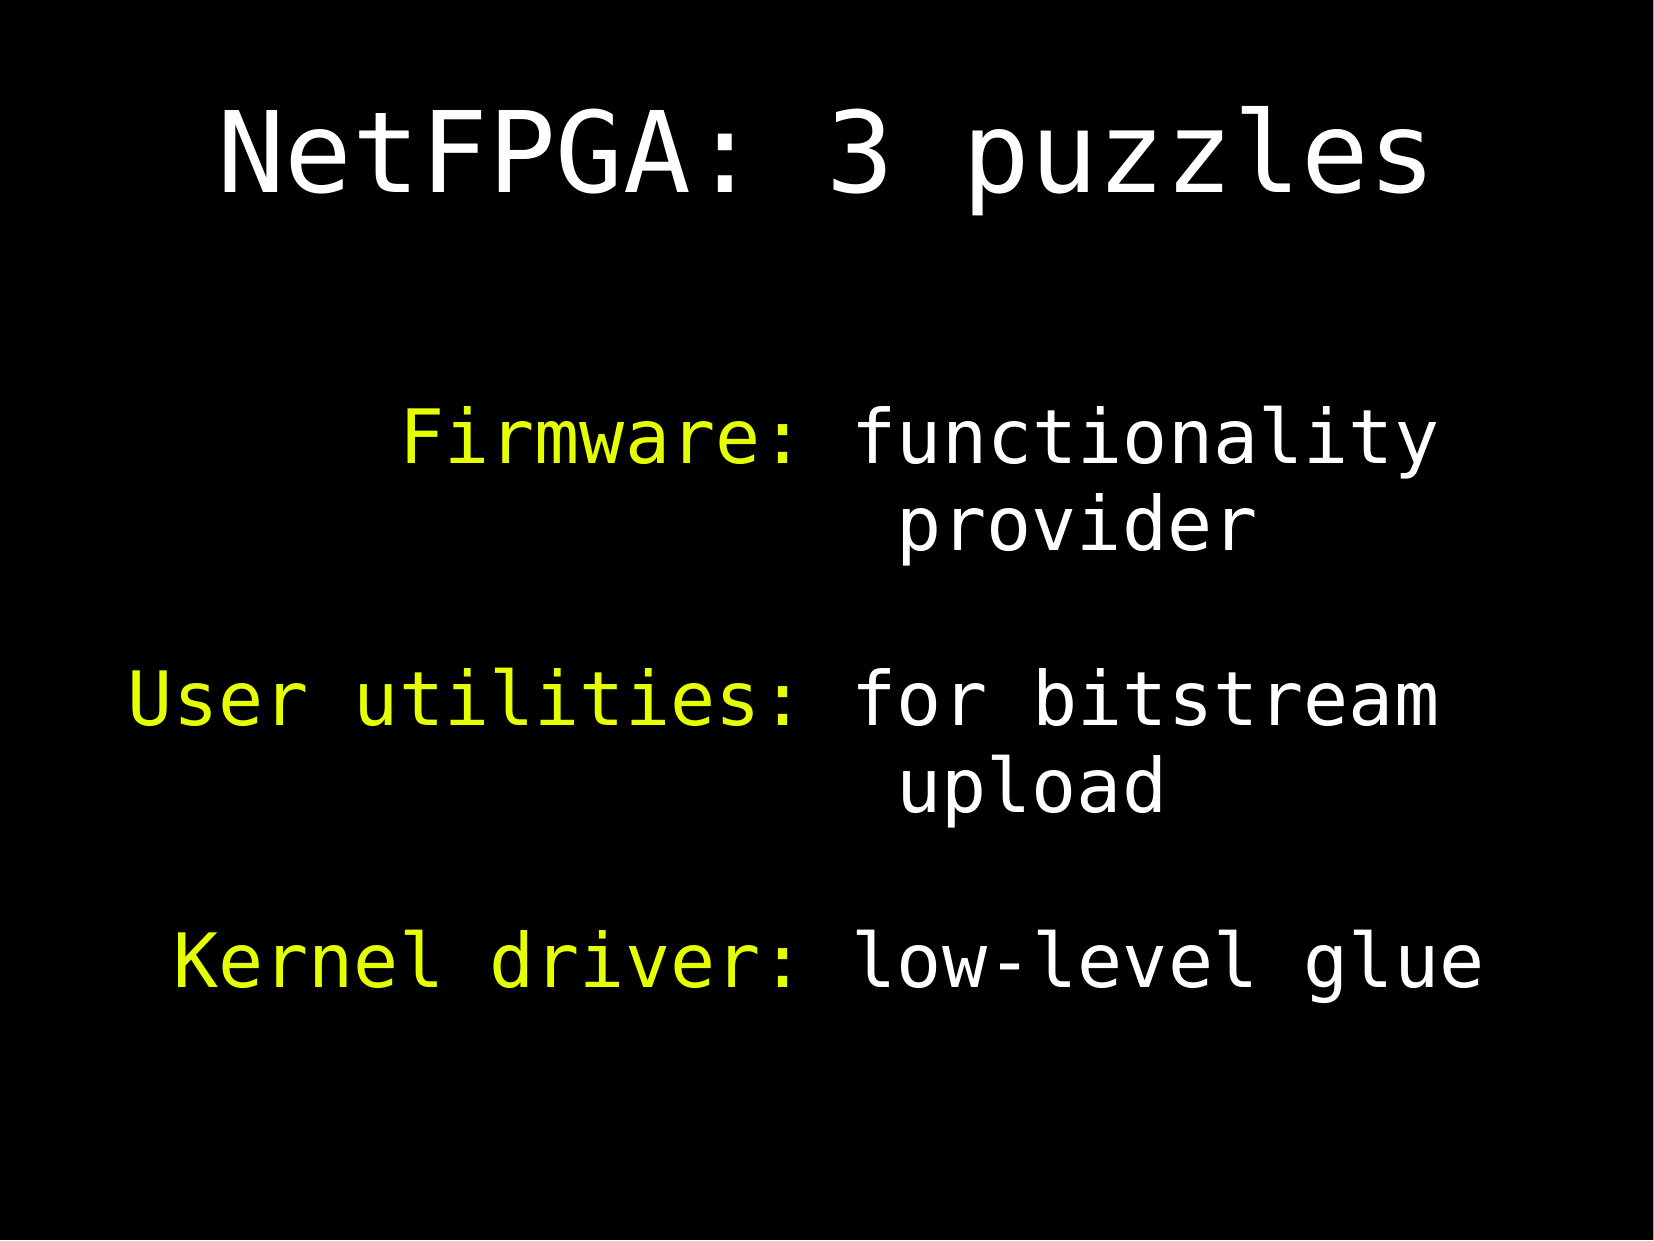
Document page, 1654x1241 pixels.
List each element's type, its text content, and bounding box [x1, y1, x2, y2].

subtitle Firmware: functionality provider User utilities: for bitstream upload Kernel driver: low-level glue [82, 290, 1571, 1109]
title NetFPGA: 3 puzzles [82, 49, 1571, 257]
